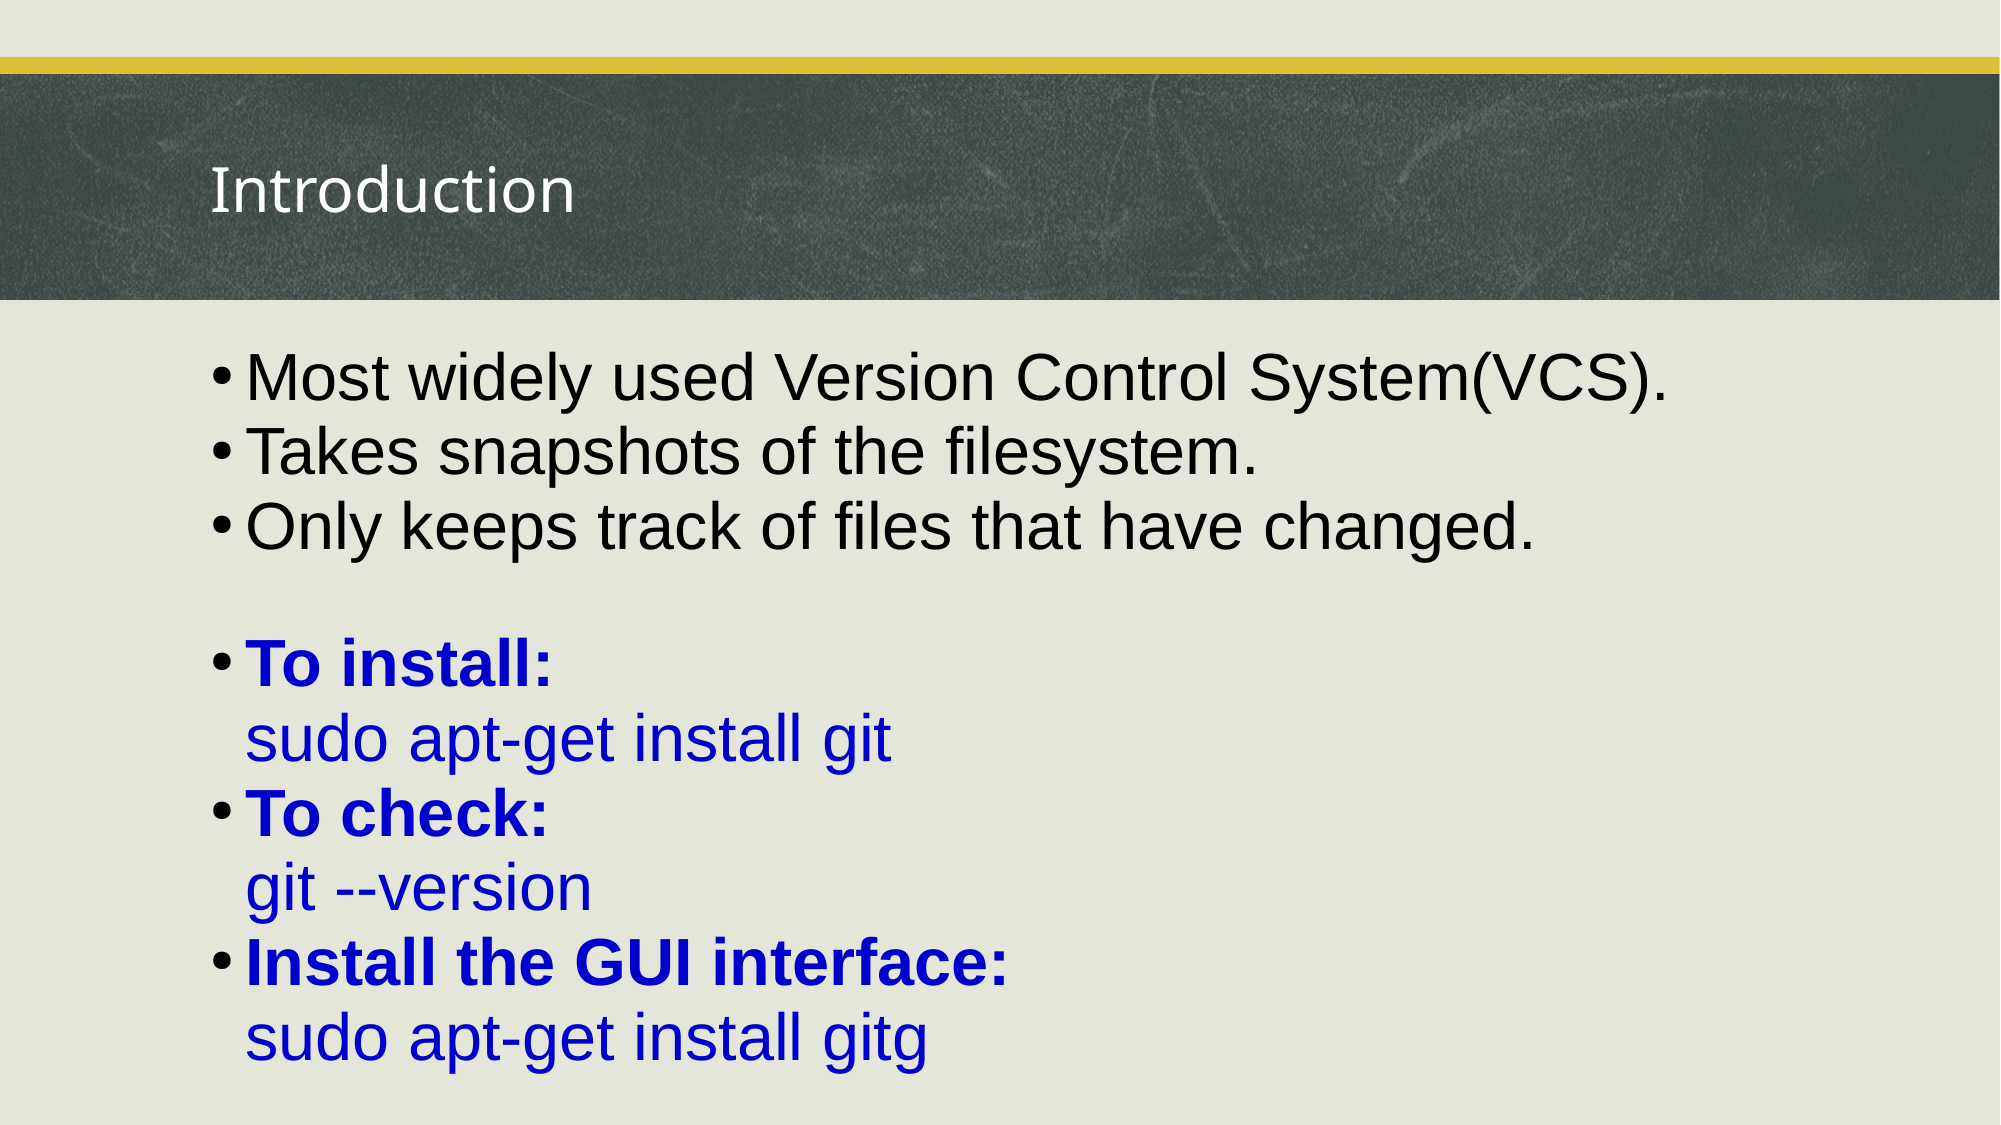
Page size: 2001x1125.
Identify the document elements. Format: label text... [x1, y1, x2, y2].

picture [0, 74, 2000, 300]
title Introduction [210, 76, 1790, 300]
subtitle Most widely used Version Control System(VCS). Takes snapshots of the filesystem. Only keeps track of files that have changed. [210, 314, 1790, 625]
text_box To install: sudo apt-get install git To check: git --version Install the GUI interface: sudo apt-get install gitg [210, 625, 1790, 1075]
